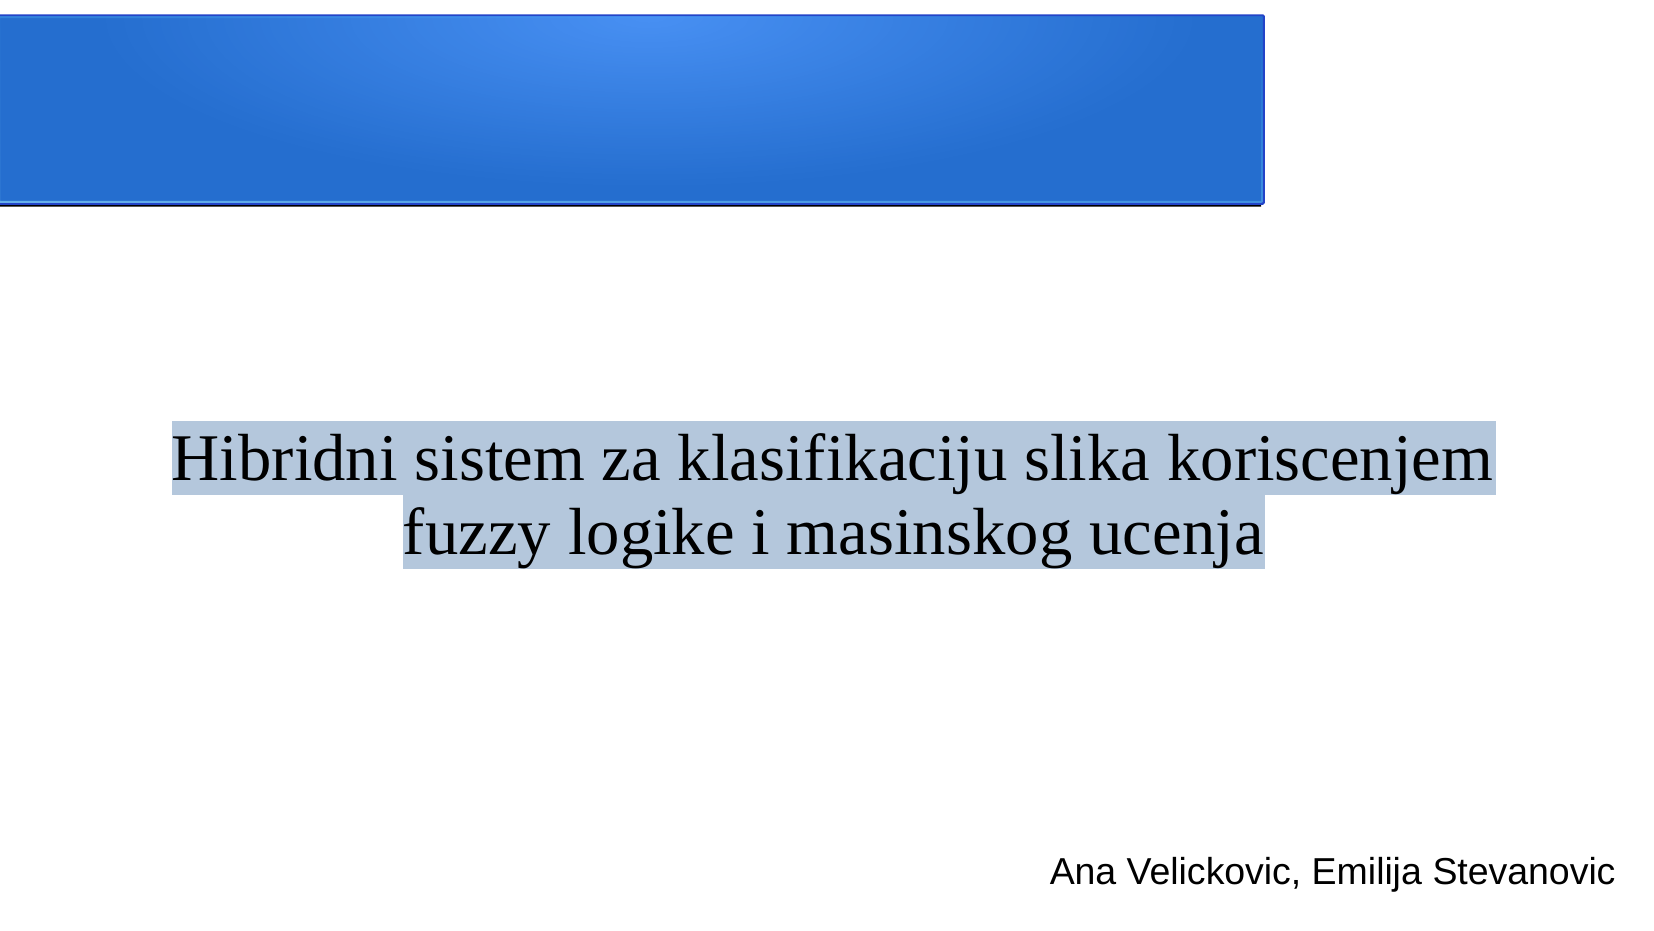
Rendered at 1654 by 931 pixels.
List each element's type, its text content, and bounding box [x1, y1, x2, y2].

subtitle Hibridni sistem za klasifikaciju slika koriscenjem fuzzy logike i masinskog ucenja [90, 225, 1579, 766]
text_box Ana Velickovic, Emilija Stevanovic [1035, 843, 1631, 901]
